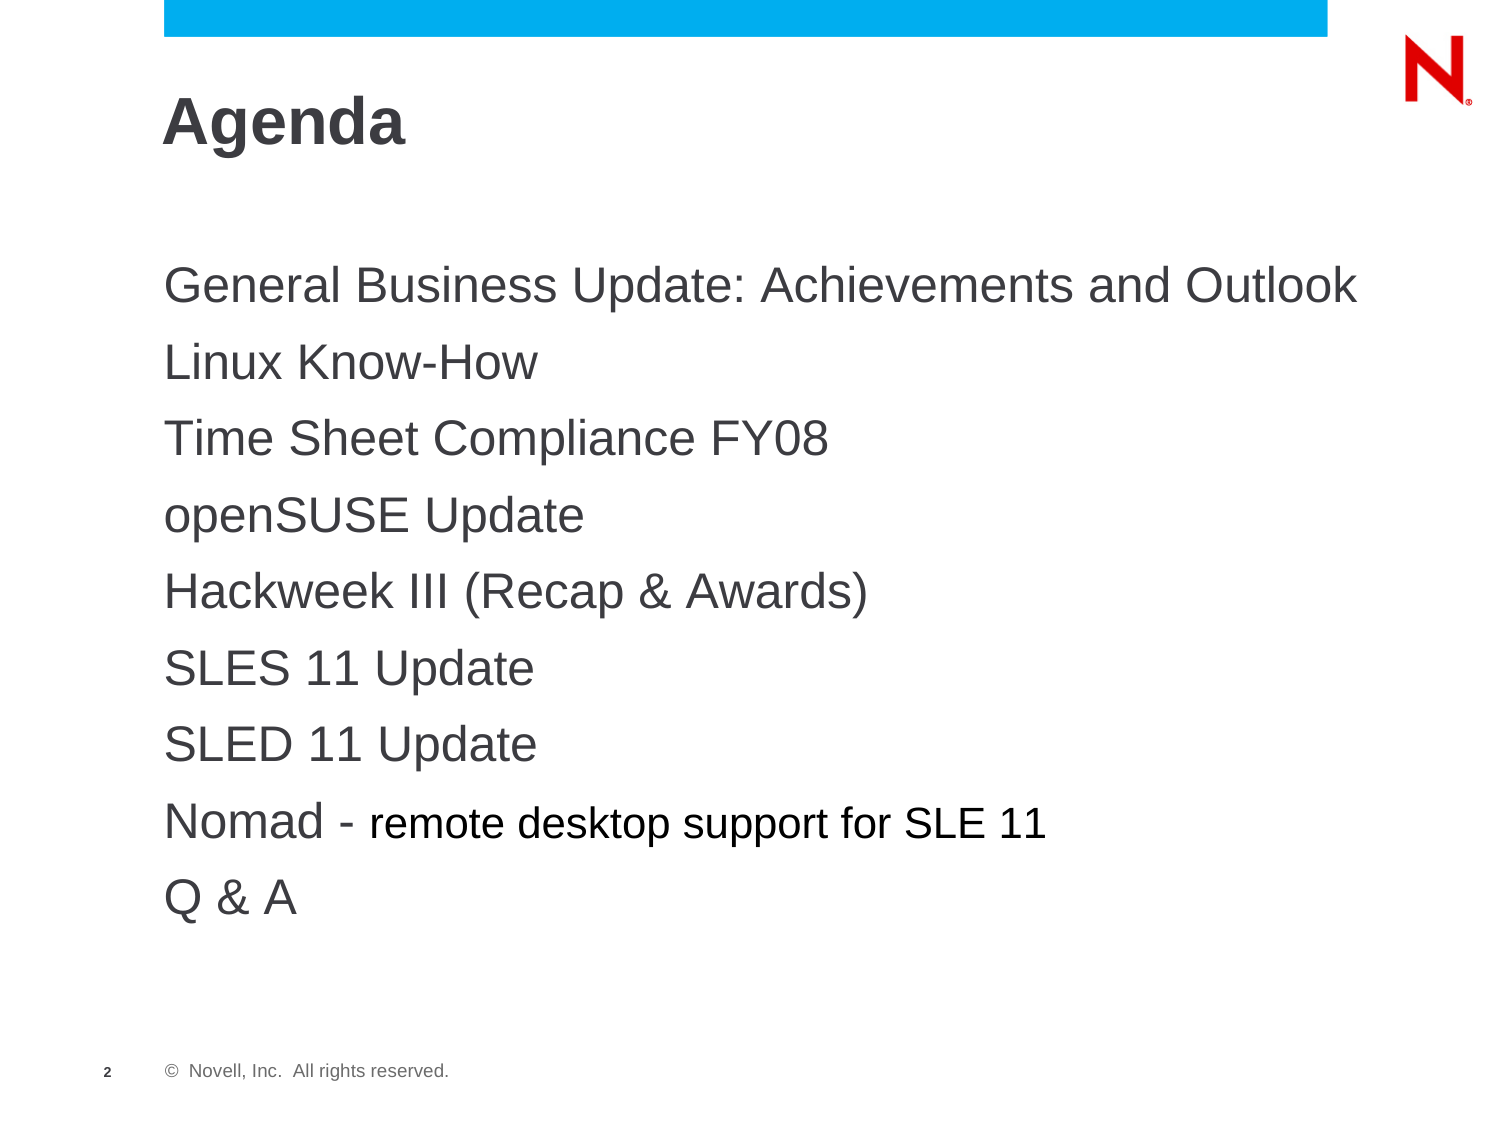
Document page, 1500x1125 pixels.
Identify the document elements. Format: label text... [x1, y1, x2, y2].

picture [1403, 32, 1473, 107]
list General Business Update: Achievements and Outlook Linux Know-How Time Sheet Compliance FY08 openSUSE Update Hackweek III (Recap & Awards) SLES 11 Update SLED 11 Update Nomad - remote desktop support for SLE 11 Q & A [163, 254, 1404, 986]
title Agenda [161, 41, 1383, 205]
